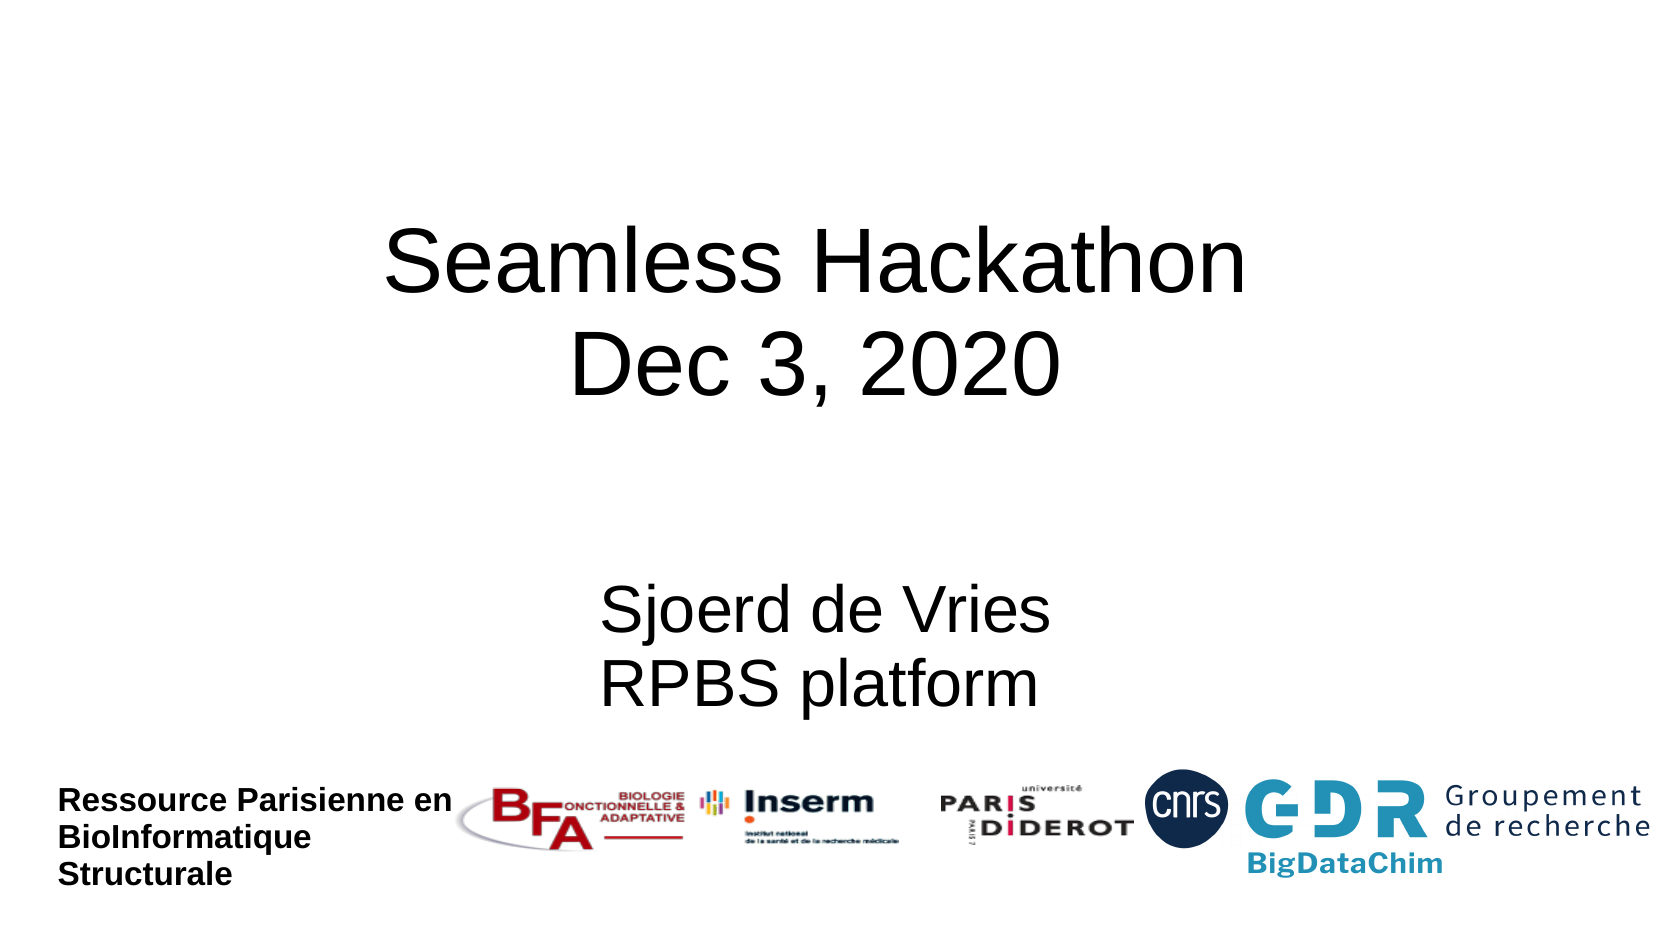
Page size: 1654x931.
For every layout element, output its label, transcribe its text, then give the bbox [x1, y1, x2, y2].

picture [941, 785, 1134, 845]
picture [446, 783, 691, 854]
text_box Ressource Parisienne en BioInformatique Structurale [42, 774, 495, 931]
text_box Sjoerd de Vries RPBS platform [585, 564, 1068, 729]
picture [698, 788, 899, 847]
picture [1140, 764, 1654, 886]
title Seamless Hackathon Dec 3, 2020 [71, 196, 1561, 428]
